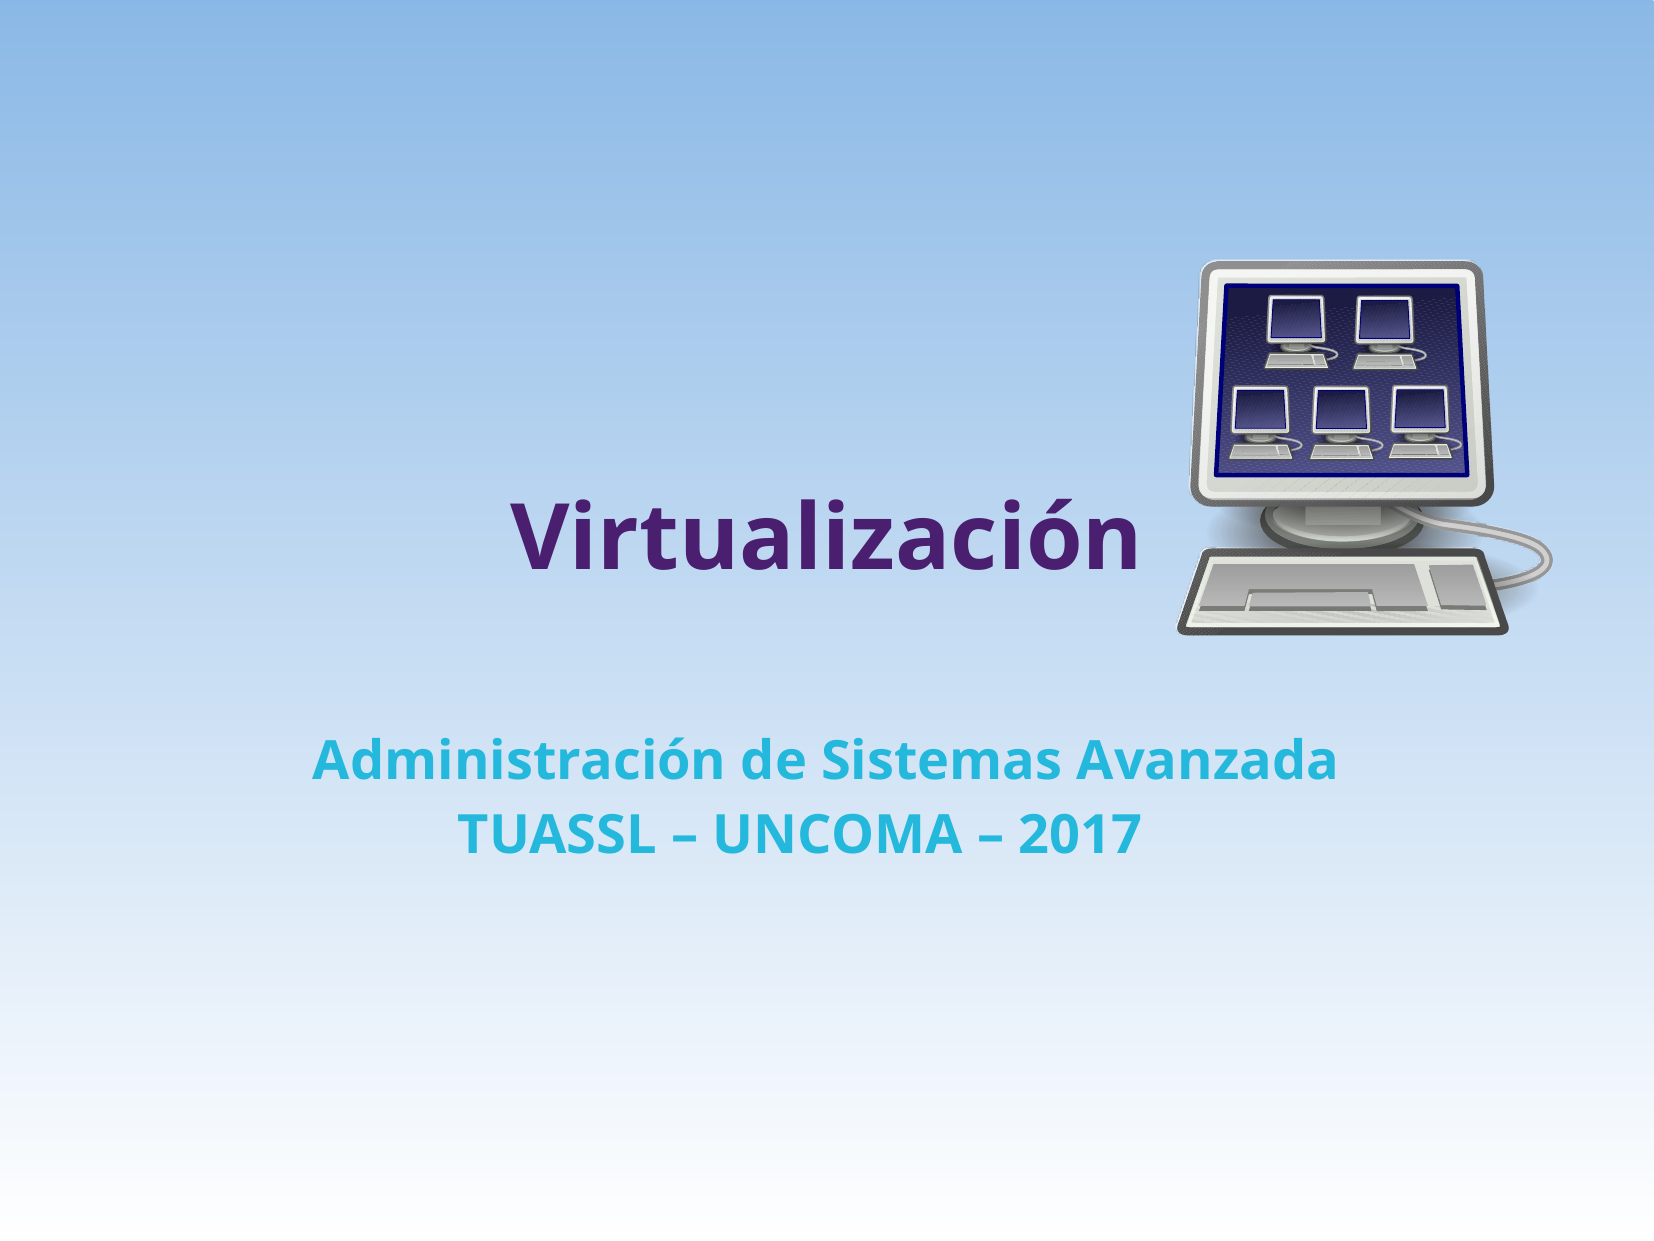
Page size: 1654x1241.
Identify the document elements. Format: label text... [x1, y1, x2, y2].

picture [1168, 252, 1562, 646]
title Virtualización Administración de Sistemas Avanzada TUASSL – UNCOMA – 2017 [82, 416, 1571, 799]
